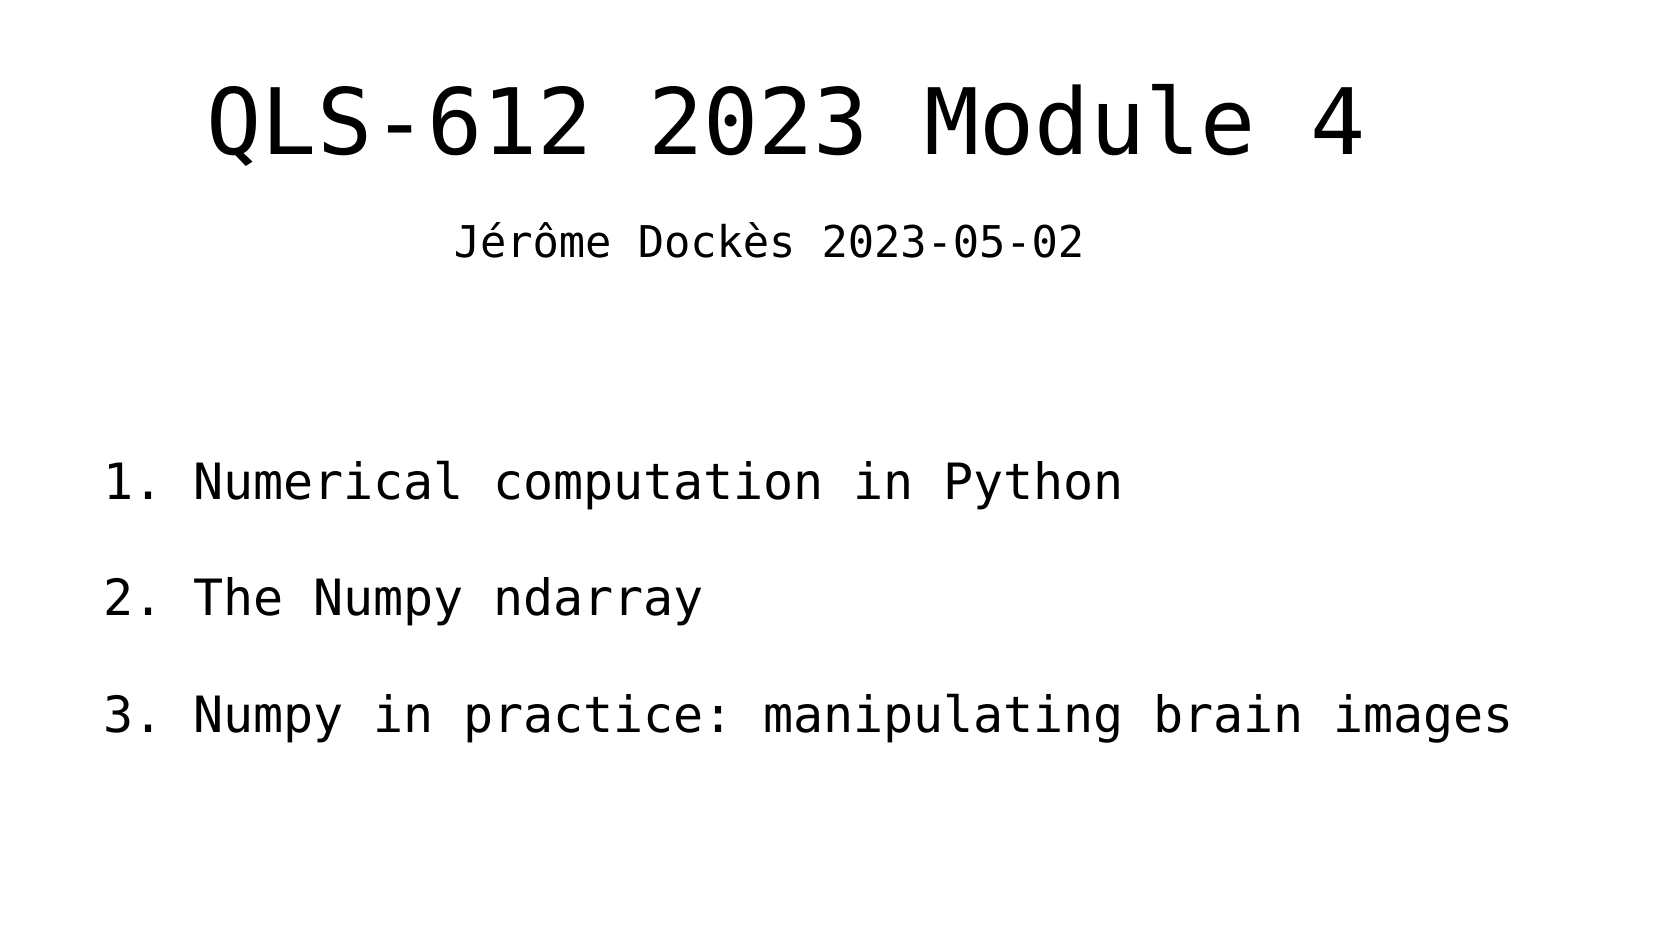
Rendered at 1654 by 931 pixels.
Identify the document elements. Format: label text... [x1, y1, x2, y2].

text_box QLS-612 2023 Module 4 [191, 61, 1433, 184]
text_box 1. Numerical computation in Python 2. The Numpy ndarray 3. Numpy in practice: manipulating brain images [88, 445, 1536, 810]
text_box Jérôme Dockès 2023-05-02 [439, 209, 1185, 326]
